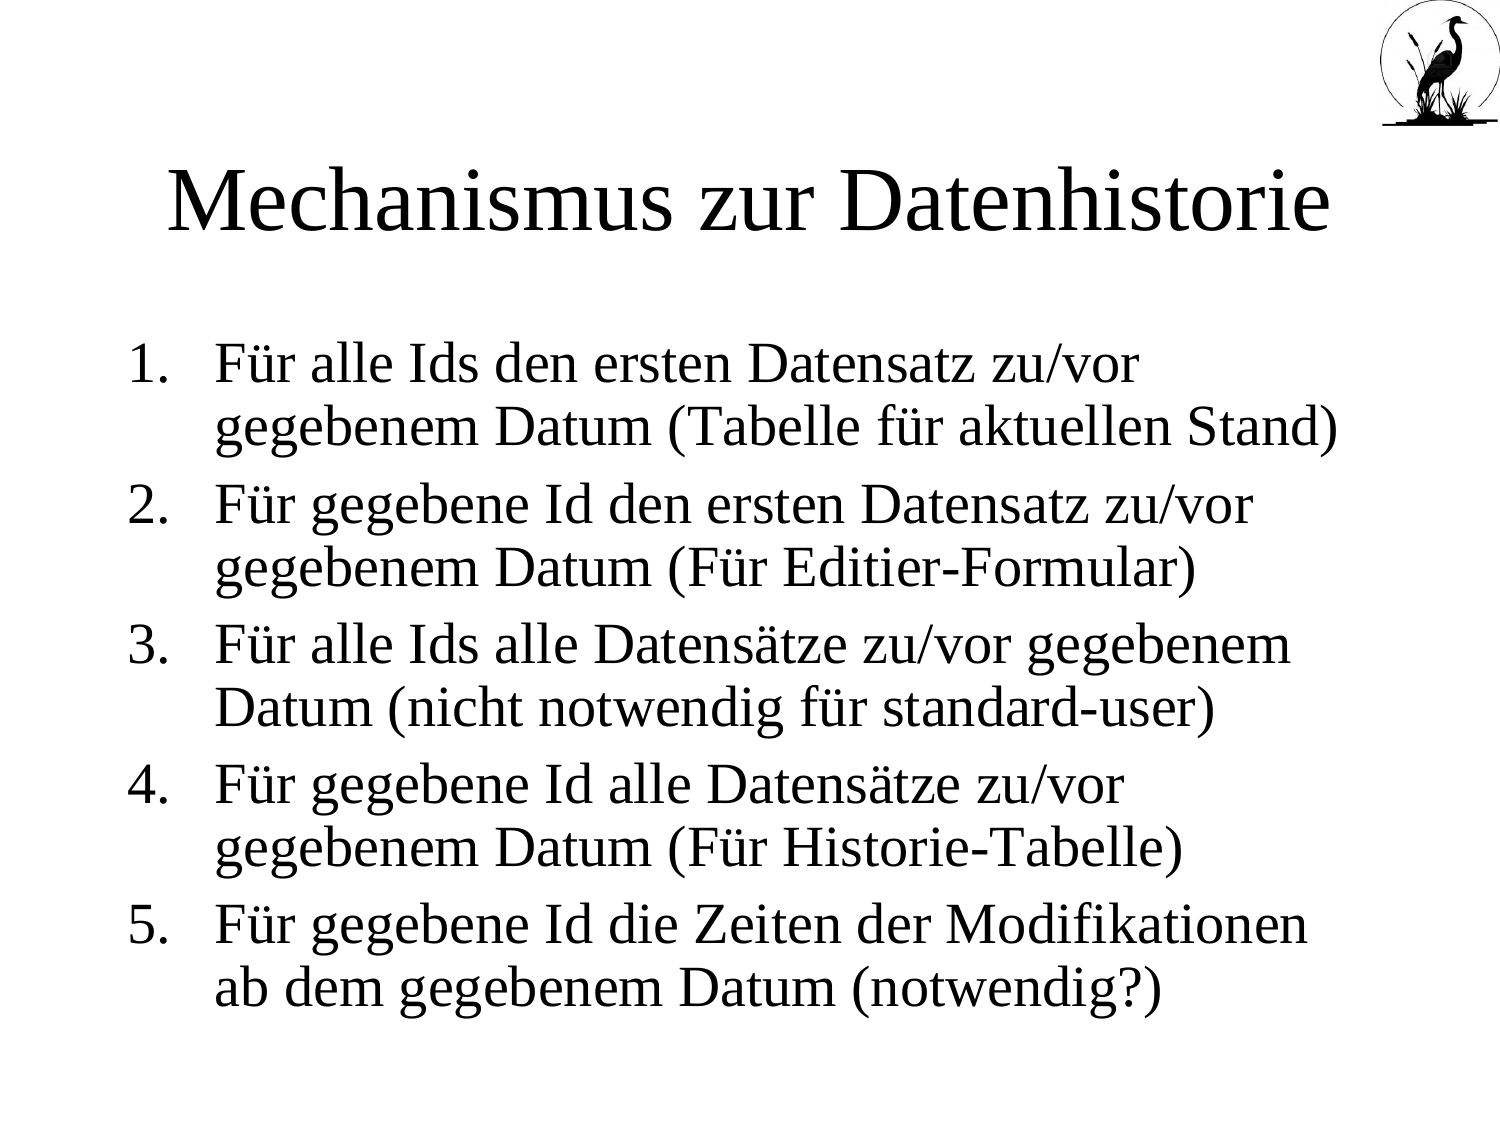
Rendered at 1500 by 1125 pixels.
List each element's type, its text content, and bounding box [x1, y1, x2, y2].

picture [1380, 0, 1500, 126]
list Für alle Ids den ersten Datensatz zu/vor gegebenem Datum (Tabelle für aktuellen Stand) Für gegebene Id den ersten Datensatz zu/vor gegebenem Datum (Für Editier-Formular) Für alle Ids alle Datensätze zu/vor gegebenem Datum (nicht notwendig für standard-user) Für gegebene Id alle Datensätze zu/vor gegebenem Datum (Für Historie-Tabelle) Für gegebene Id die Zeiten der Modifikationen ab dem gegebenem Datum (notwendig?) [112, 324, 1388, 1029]
title Mechanismus zur Datenhistorie [112, 99, 1388, 288]
